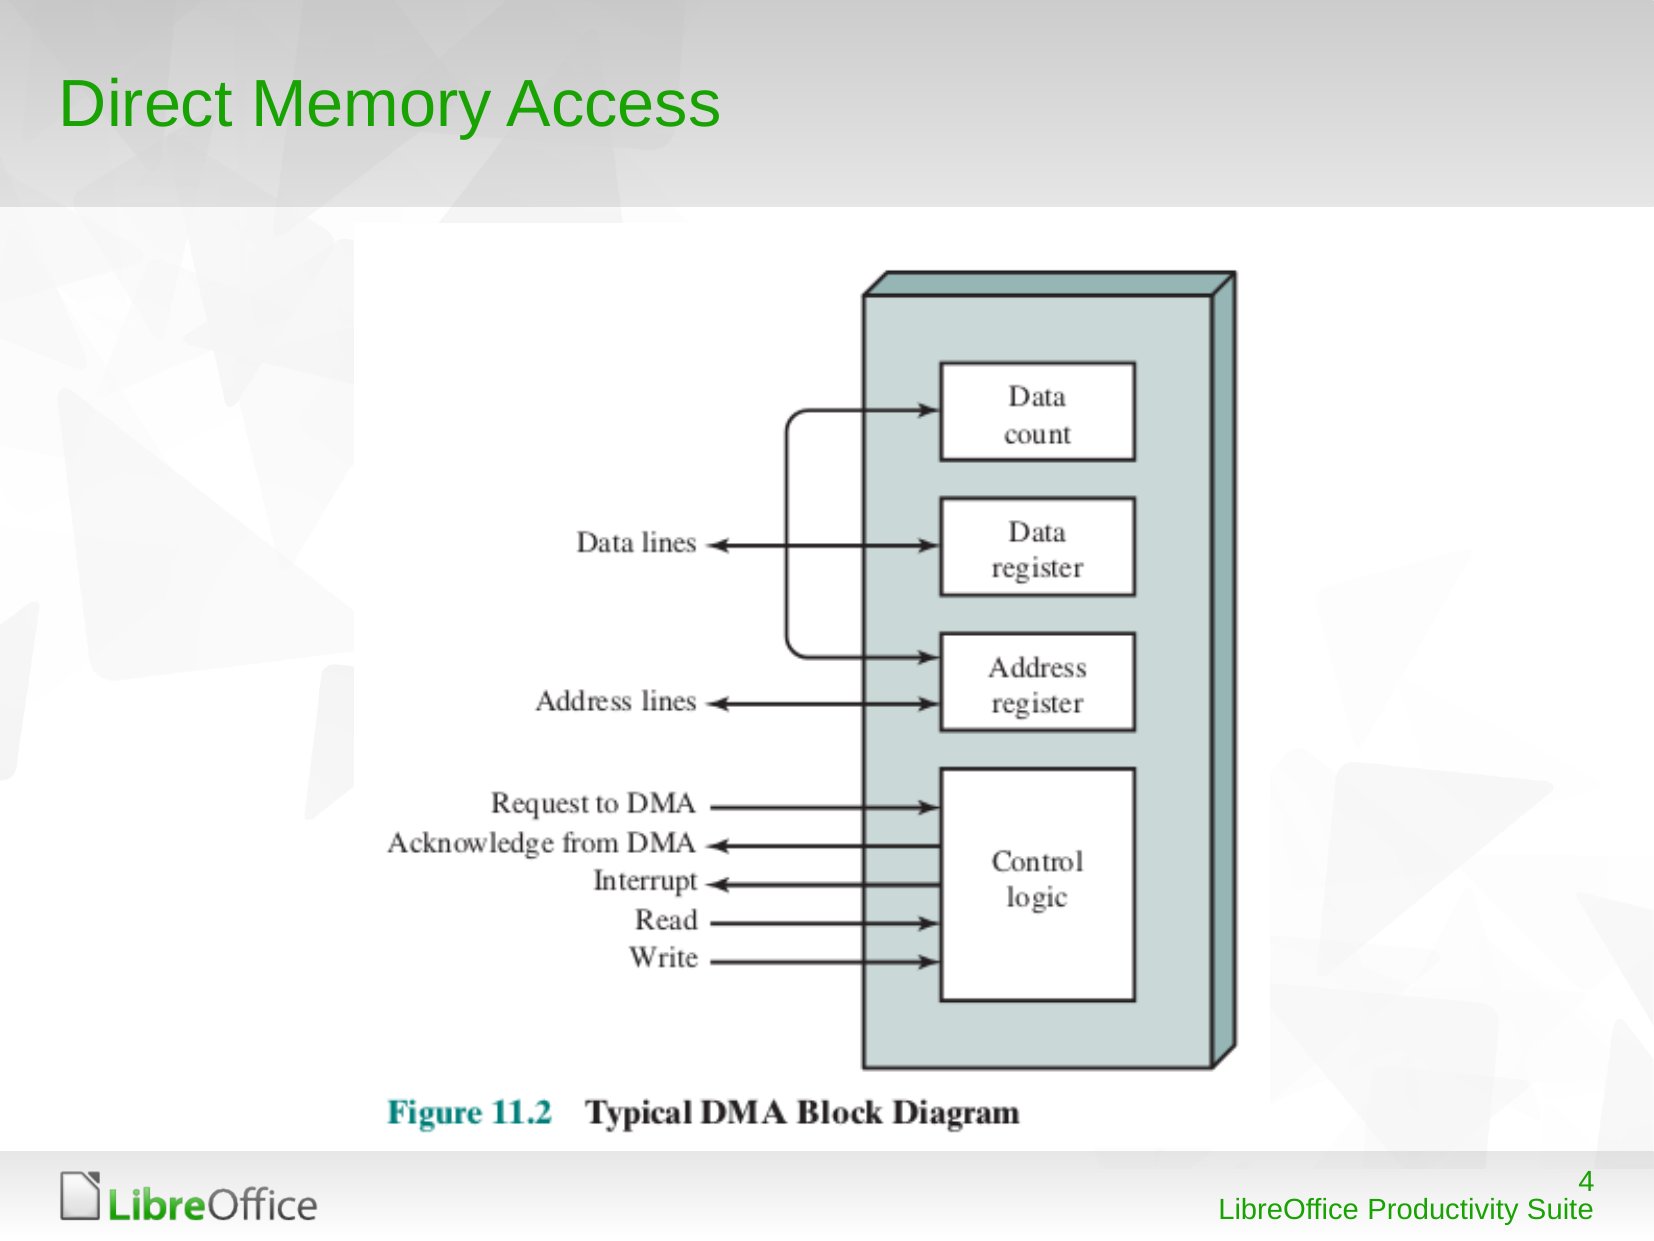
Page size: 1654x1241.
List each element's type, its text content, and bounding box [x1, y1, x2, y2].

title Direct Memory Access [59, 29, 1595, 178]
picture [41, 1152, 337, 1240]
picture [0, 0, 1654, 1169]
